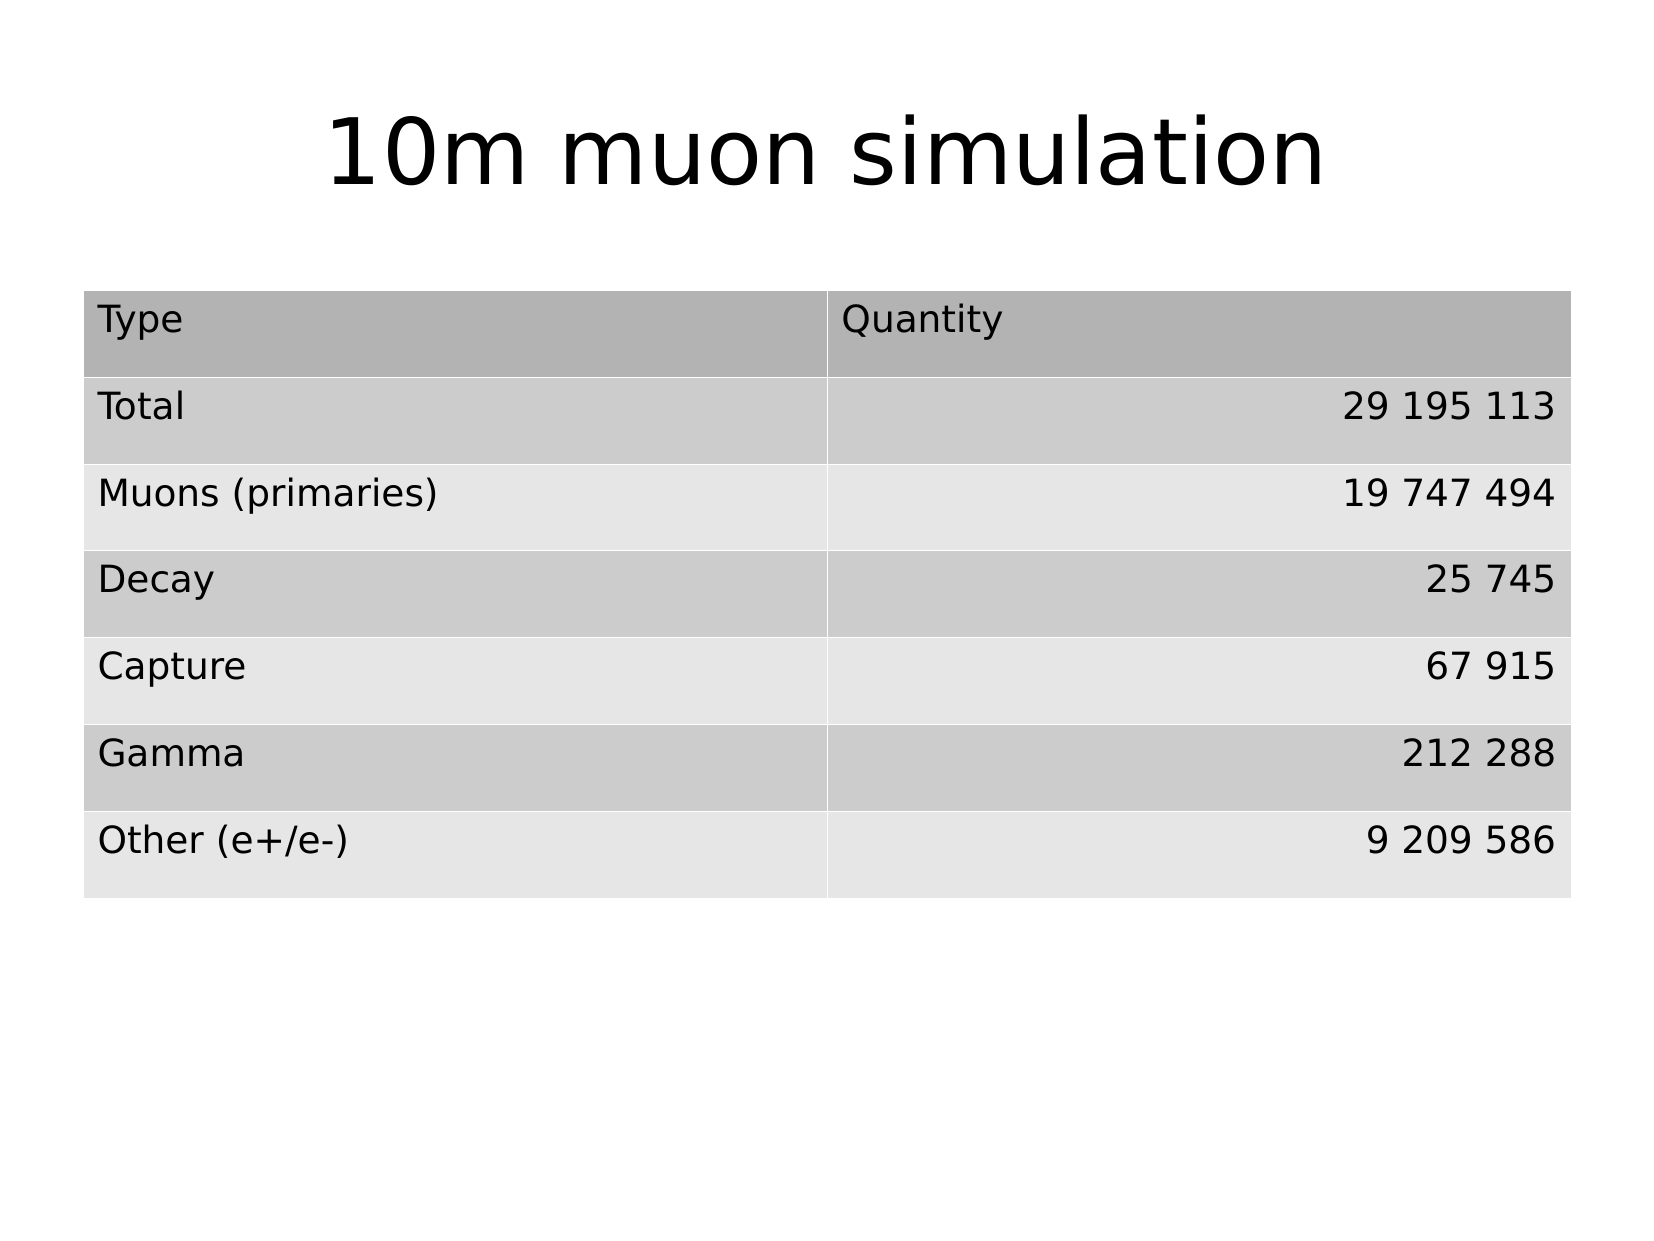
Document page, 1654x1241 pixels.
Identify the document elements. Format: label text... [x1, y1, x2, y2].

table_cell 25 745 [828, 551, 1571, 637]
table_cell Muons (primaries) [84, 465, 827, 550]
table_cell Decay [84, 551, 827, 637]
table_cell 29 195 113 [828, 378, 1571, 464]
table_cell 212 288 [828, 725, 1571, 811]
table_cell Gamma [84, 725, 827, 811]
title 10m muon simulation [82, 49, 1571, 257]
table_cell 9 209 586 [828, 812, 1571, 898]
table_cell Other (e+/e-) [84, 812, 827, 898]
table_cell 19 747 494 [828, 465, 1571, 550]
table_cell 67 915 [828, 638, 1571, 724]
table_header Quantity [828, 291, 1571, 377]
table_header Type [84, 291, 827, 377]
table_cell Capture [84, 638, 827, 724]
table_cell Total [84, 378, 827, 464]
